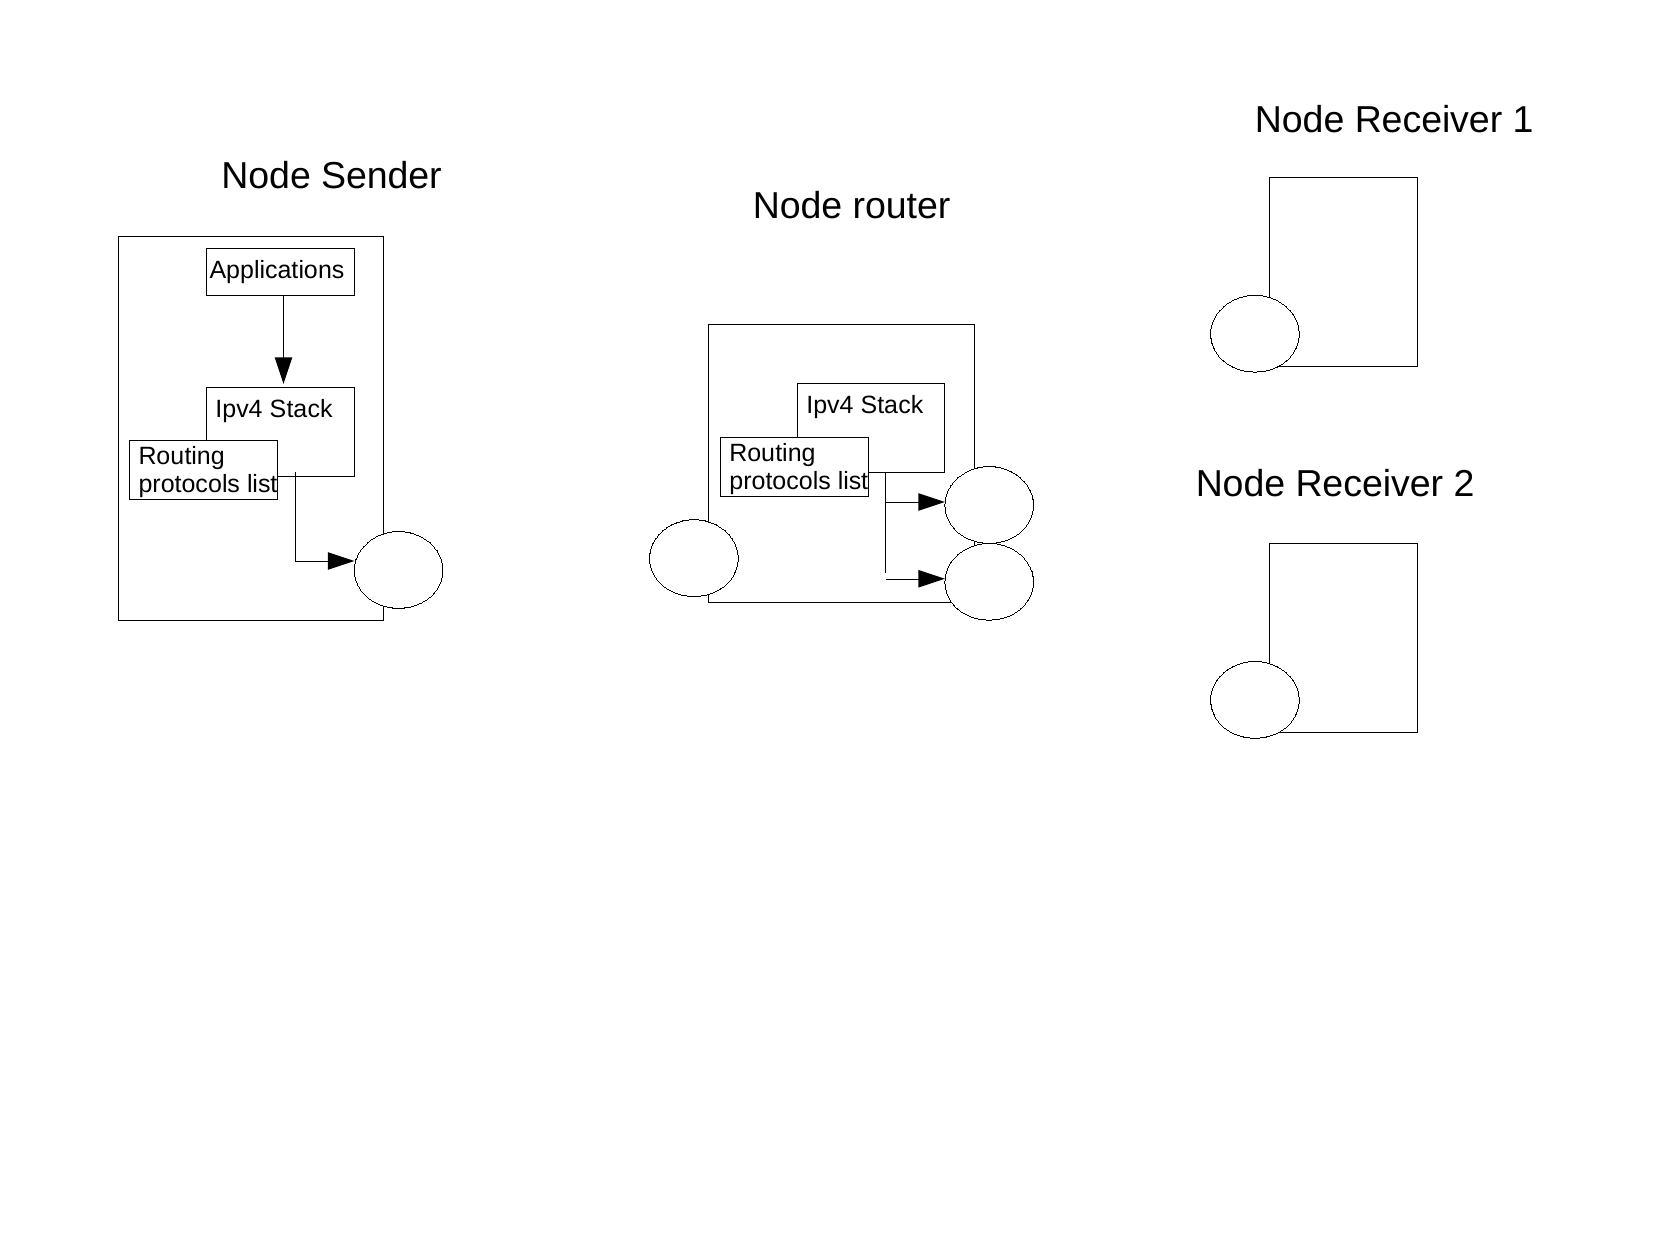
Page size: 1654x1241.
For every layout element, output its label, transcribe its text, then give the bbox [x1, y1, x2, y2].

text_box Node Receiver 1 [1240, 90, 1549, 148]
text_box Applications [194, 248, 383, 308]
text_box [649, 324, 1034, 621]
text_box [118, 236, 443, 621]
text_box Ipv4 Stack [791, 383, 980, 443]
text_box Node Sender [206, 147, 457, 205]
text_box [1210, 543, 1418, 739]
text_box [1210, 177, 1418, 373]
text_box Routing protocols list [714, 431, 903, 502]
text_box Ipv4 Stack [200, 387, 389, 447]
text_box Node router [738, 177, 966, 234]
text_box Node Receiver 2 [1181, 454, 1506, 512]
text_box Routing protocols list [123, 434, 312, 506]
